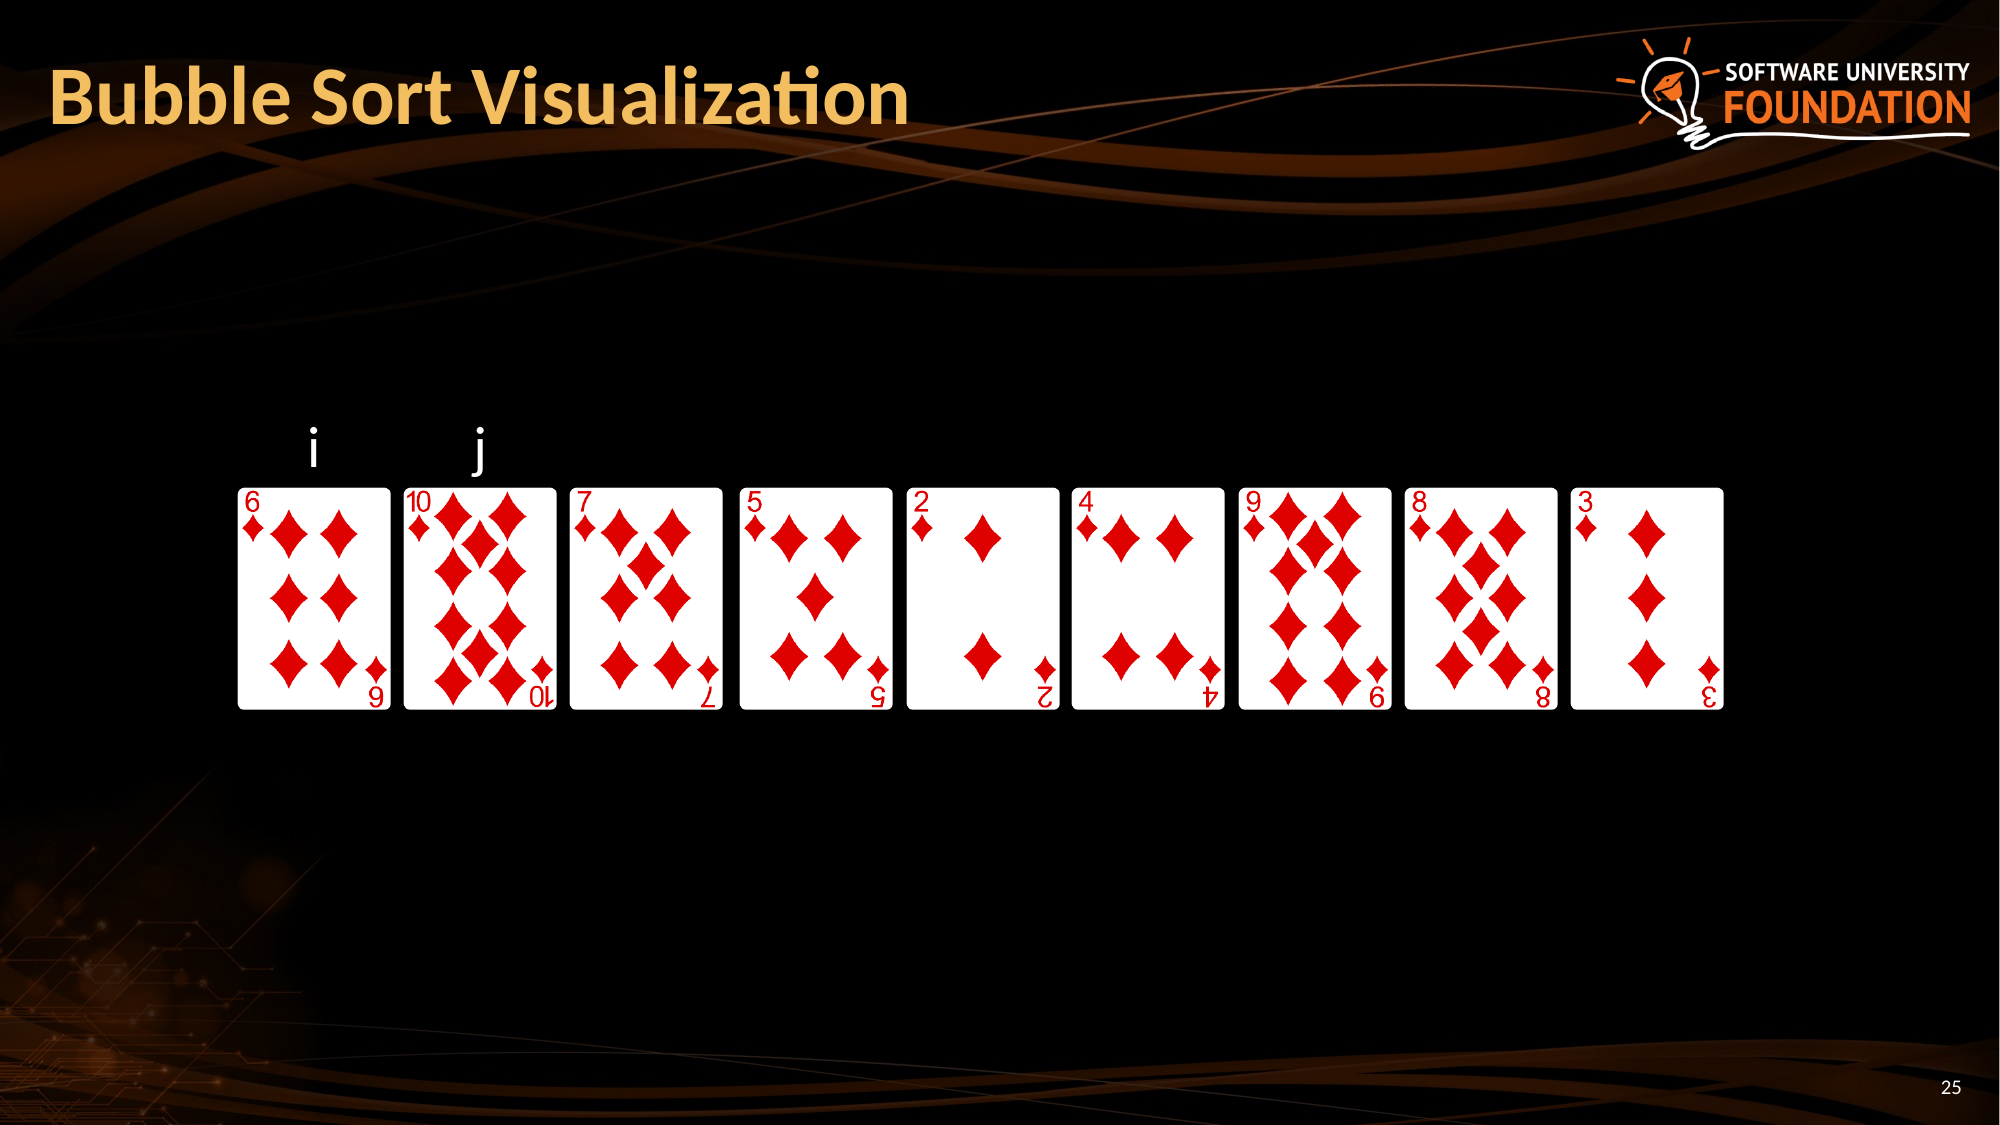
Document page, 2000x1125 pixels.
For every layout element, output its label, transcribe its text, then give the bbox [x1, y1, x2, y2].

text_box i [292, 401, 336, 487]
text_box j [459, 401, 503, 487]
slide_number <number> [1897, 1070, 1968, 1103]
picture [0, 0, 2000, 1125]
title Bubble Sort Visualization [30, 6, 1602, 189]
